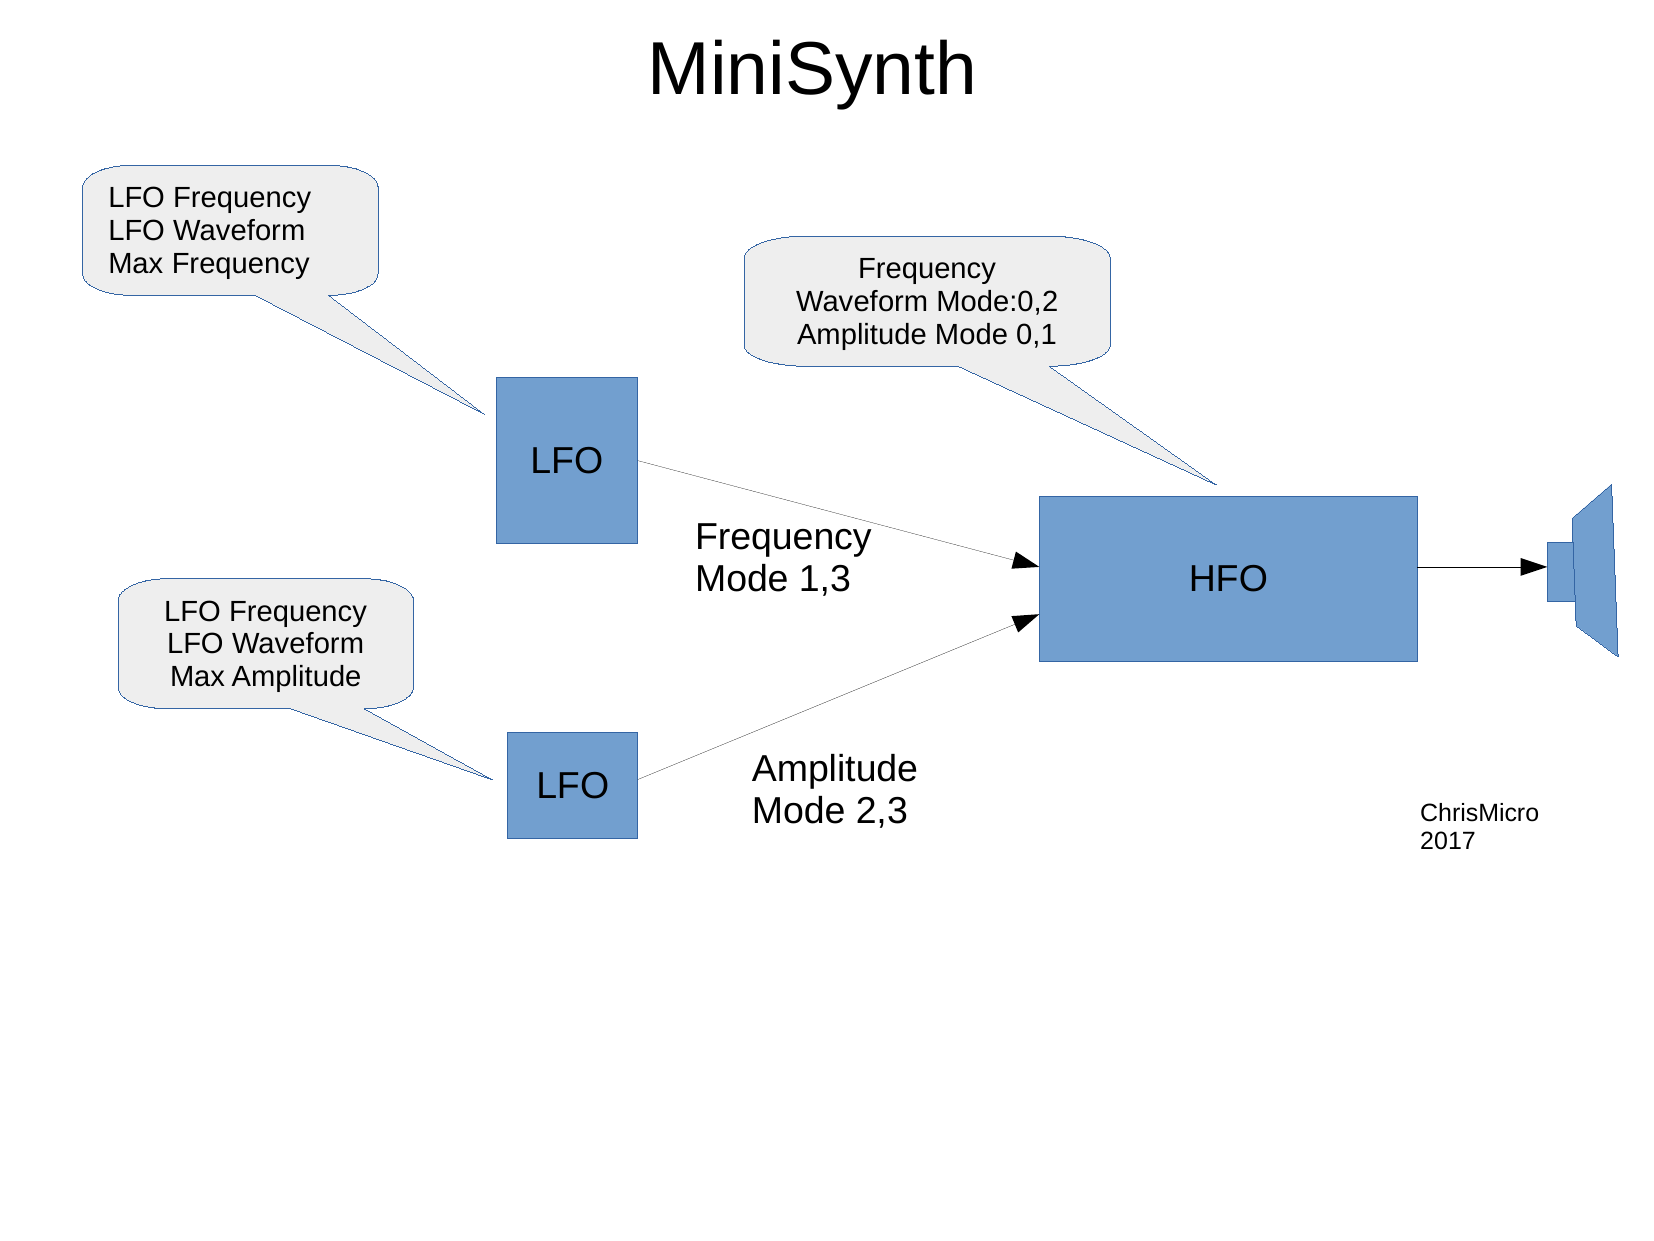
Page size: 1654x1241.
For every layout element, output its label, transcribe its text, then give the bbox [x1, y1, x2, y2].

text_box Amplitude Mode 2,3 [737, 739, 934, 839]
text_box ChrisMicro 2017 [1405, 791, 1555, 863]
text_box LFO Frequency LFO Waveform Max Frequency [82, 165, 485, 415]
text_box [1547, 484, 1619, 657]
text_box Frequency Mode 1,3 [680, 507, 887, 607]
text_box LFO [496, 377, 638, 544]
text_box LFO [507, 732, 638, 839]
text_box LFO Frequency LFO Waveform Max Amplitude [118, 578, 493, 780]
text_box HFO [1039, 496, 1418, 662]
text_box Frequency Waveform Mode:0,2 Amplitude Mode 0,1 [744, 236, 1217, 485]
text_box MiniSynth [632, 19, 993, 119]
